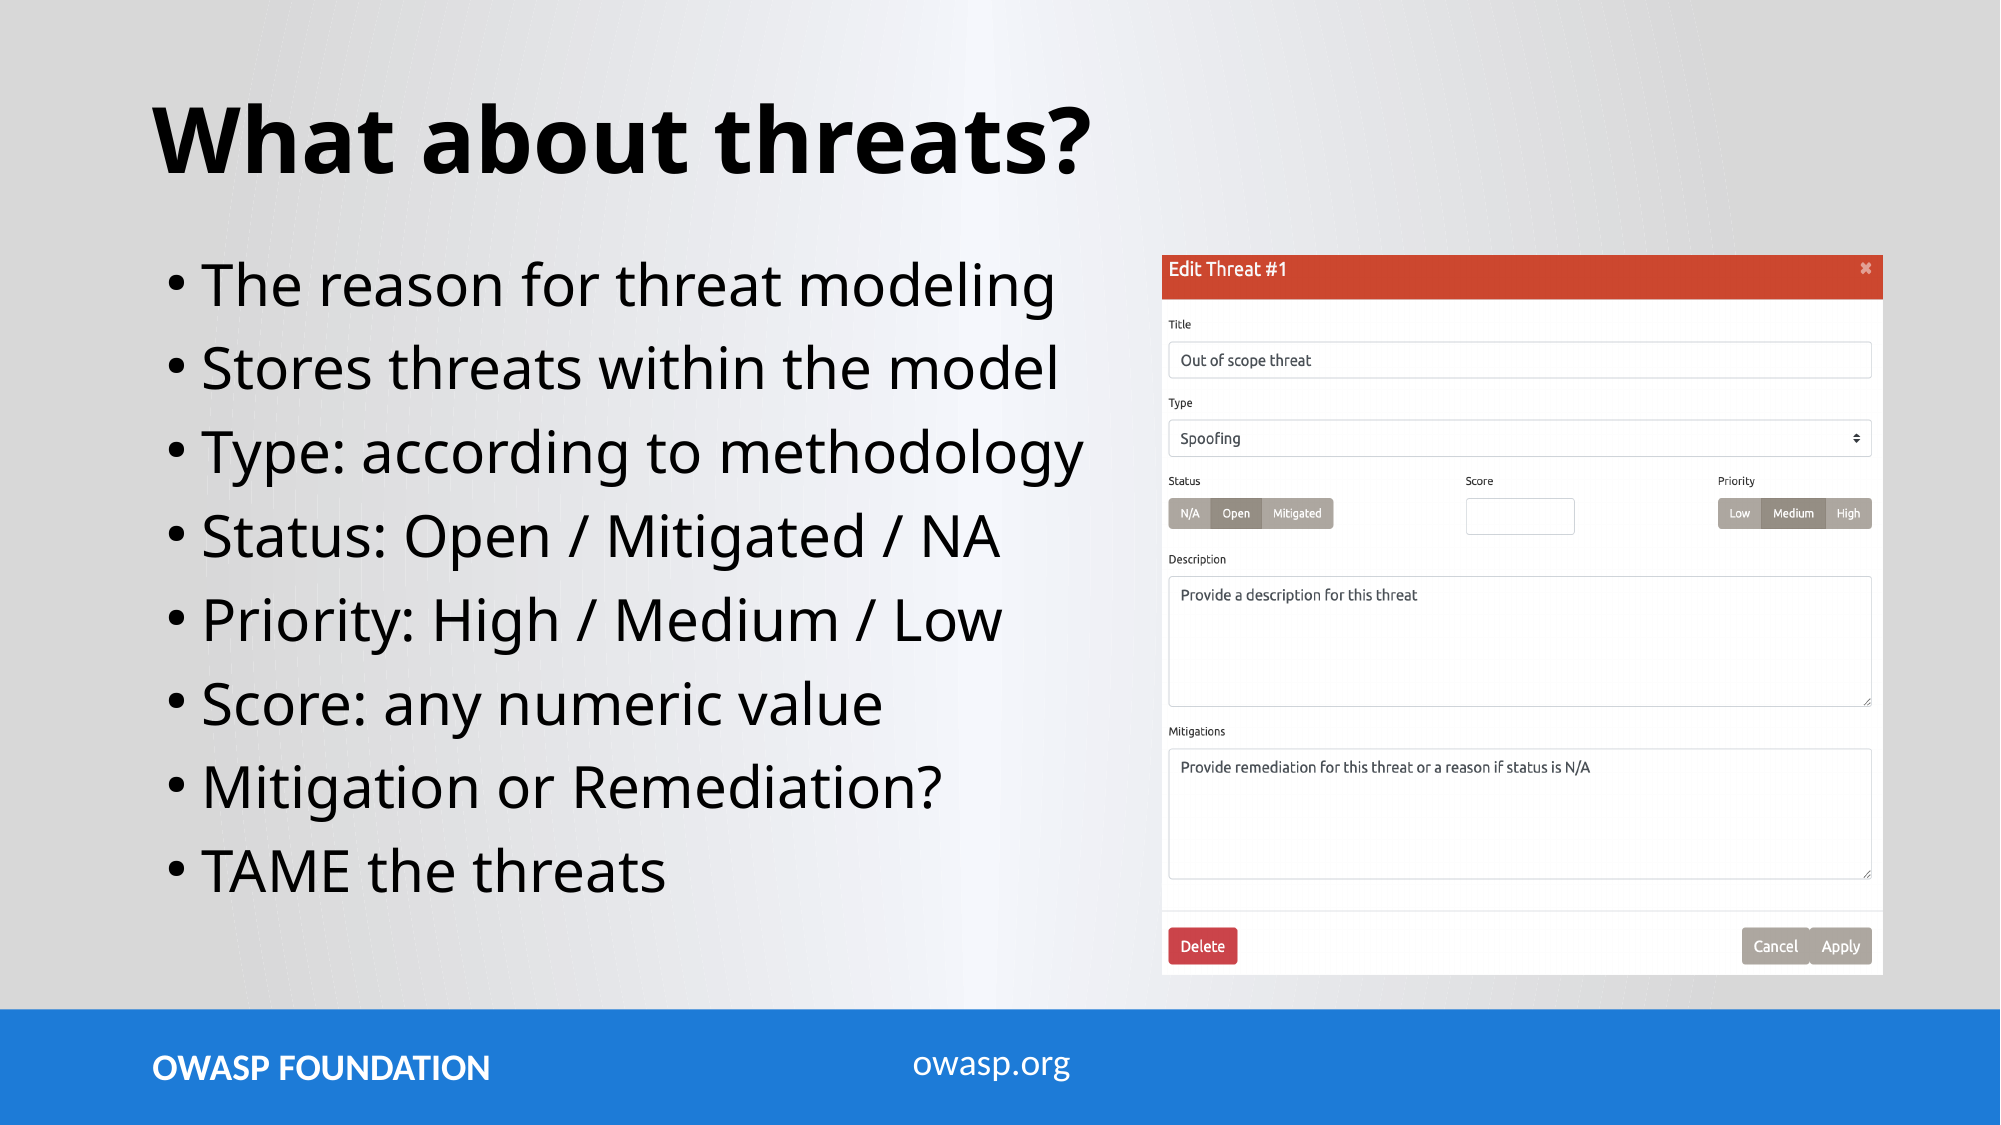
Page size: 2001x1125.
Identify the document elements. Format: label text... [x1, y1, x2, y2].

picture [1162, 255, 1883, 976]
title What about threats? [137, 35, 1863, 253]
list The reason for threat modeling Stores threats within the model Type: according to methodology Status: Open / Mitigated / NA Priority: High / Medium / Low Score: any numeric value Mitigation or Remediation? TAME the threats [151, 248, 1214, 883]
